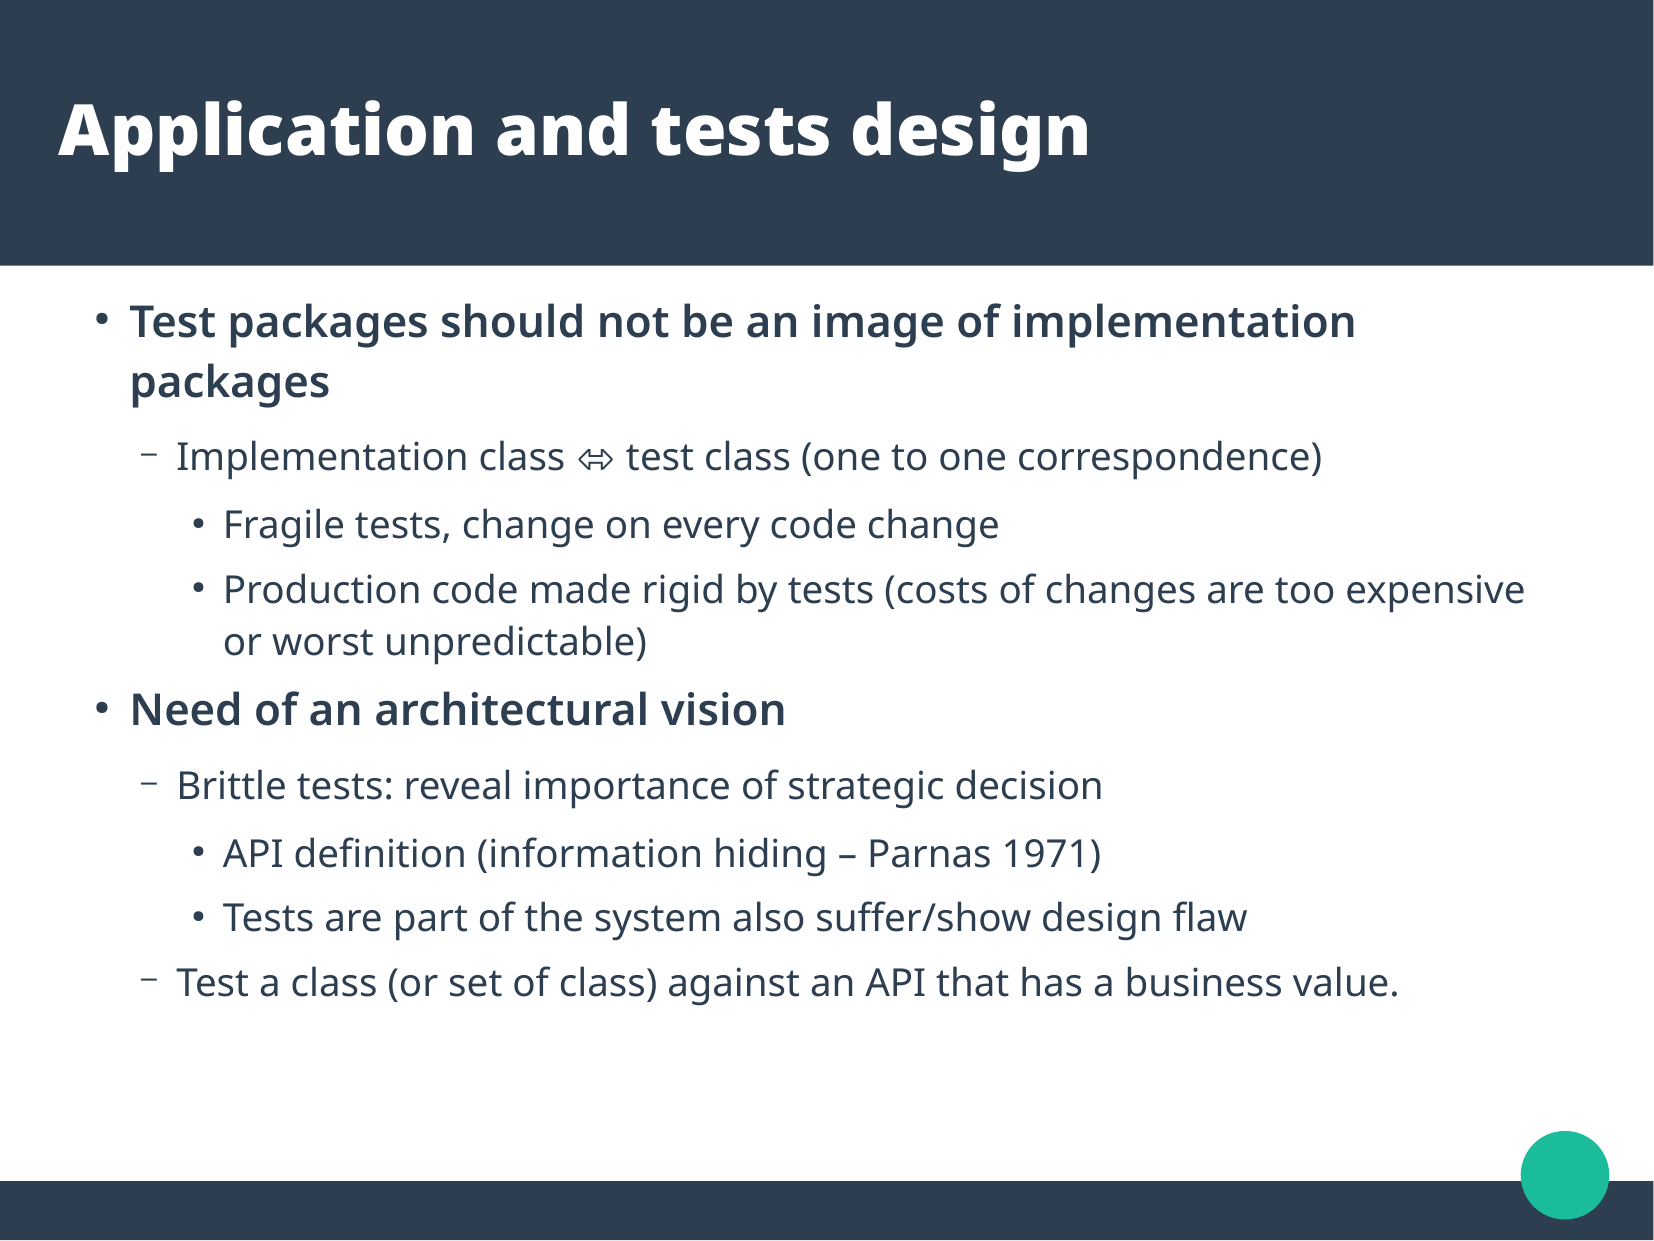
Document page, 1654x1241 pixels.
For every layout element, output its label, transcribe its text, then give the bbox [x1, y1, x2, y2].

list Test packages should not be an image of implementation packages Implementation class ⬄ test class (one to one correspondence) Fragile tests, change on every code change Production code made rigid by tests (costs of changes are too expensive or worst unpredictable) Need of an architectural vision Brittle tests: reveal importance of strategic decision API definition (information hiding – Parnas 1971) Tests are part of the system also suffer/show design flaw Test a class (or set of class) against an API that has a business value. [82, 290, 1571, 1010]
title Application and tests design [59, 49, 1595, 207]
